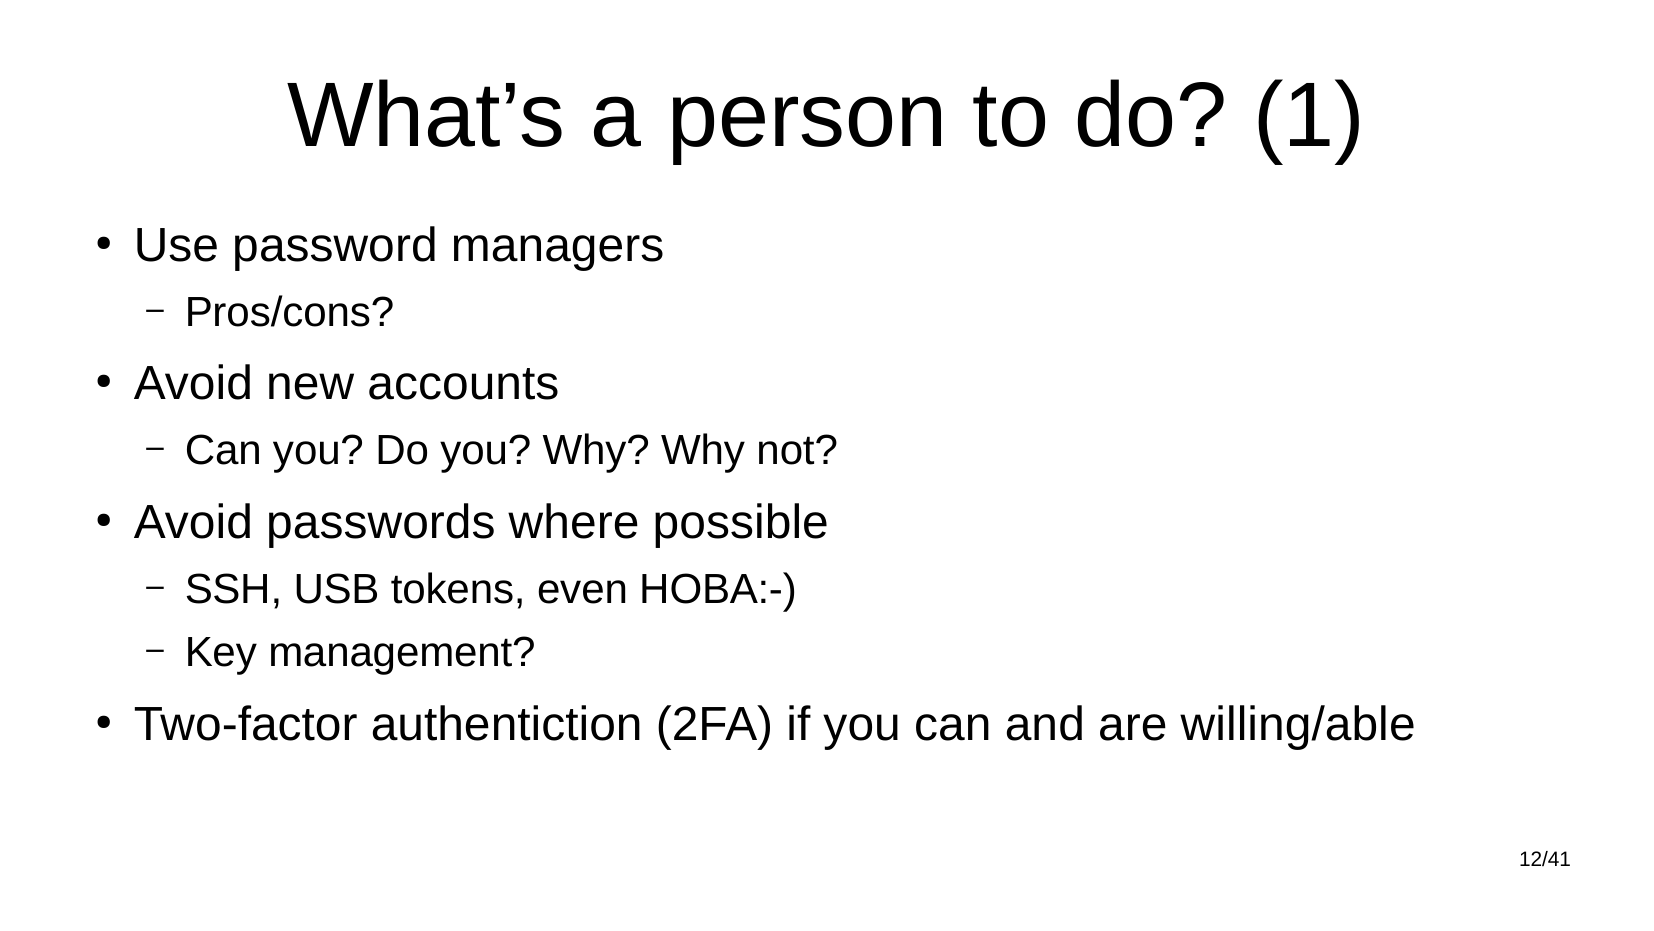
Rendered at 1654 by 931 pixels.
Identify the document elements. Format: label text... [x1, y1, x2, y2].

title What’s a person to do? (1) [82, 37, 1571, 193]
list Use password managers Pros/cons? Avoid new accounts Can you? Do you? Why? Why not? Avoid passwords where possible SSH, USB tokens, even HOBA:-) Key management? Two-factor authentiction (2FA) if you can and are willing/able [82, 217, 1571, 758]
